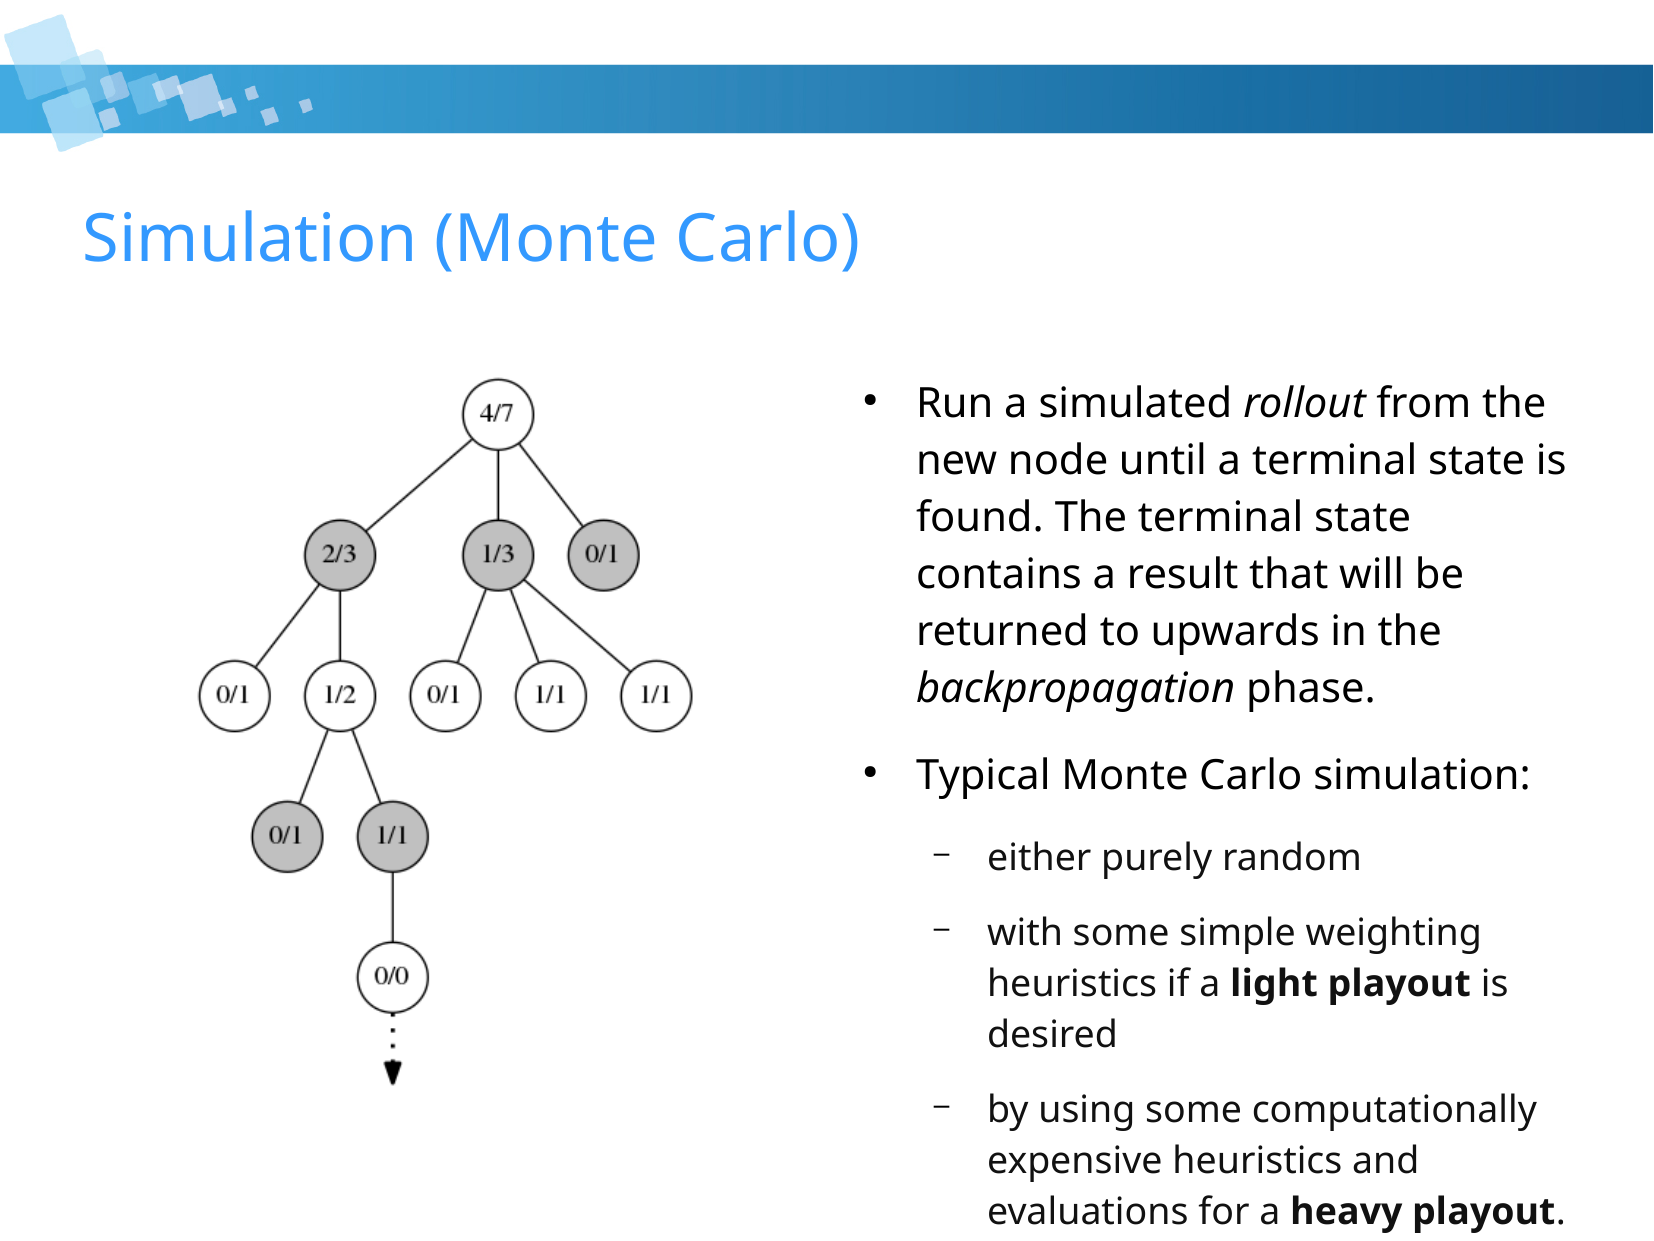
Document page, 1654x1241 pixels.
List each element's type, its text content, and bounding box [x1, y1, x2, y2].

title Simulation (Monte Carlo) [82, 132, 1571, 340]
list Run a simulated rollout from the new node until a terminal state is found. The terminal state contains a result that will be returned to upwards in the backpropagation phase. Typical Monte Carlo simulation: either purely random with some simple weighting heuristics if a light playout is desired by using some computationally expensive heuristics and evaluations for a heavy playout. With a lower branching factor, a light playout can give good results. [845, 372, 1572, 1217]
picture [0, 0, 1653, 1238]
